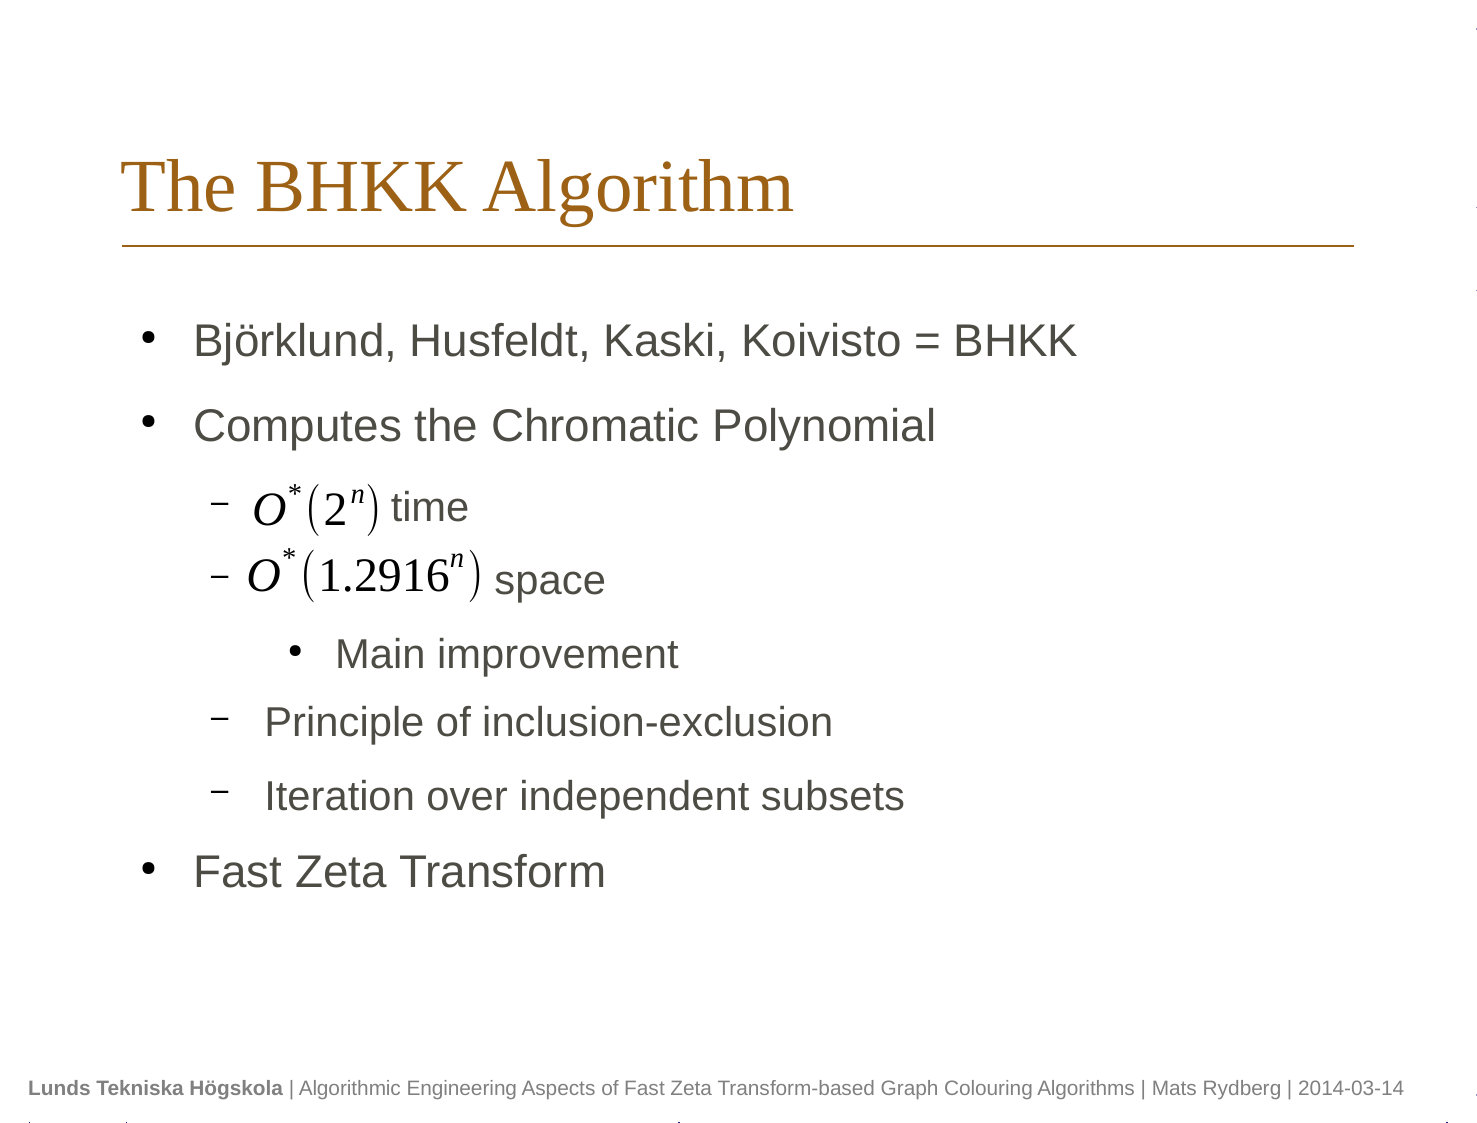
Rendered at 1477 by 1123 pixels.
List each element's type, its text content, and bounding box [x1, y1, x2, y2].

chart [234, 476, 496, 604]
title The BHKK Algorithm [105, 46, 1354, 234]
list Björklund, Husfeldt, Kaski, Koivisto = BHKK Computes the Chromatic Polynomial time space Main improvement Principle of inclusion-exclusion Iteration over independent subsets Fast Zeta Transform [107, 303, 1351, 1006]
